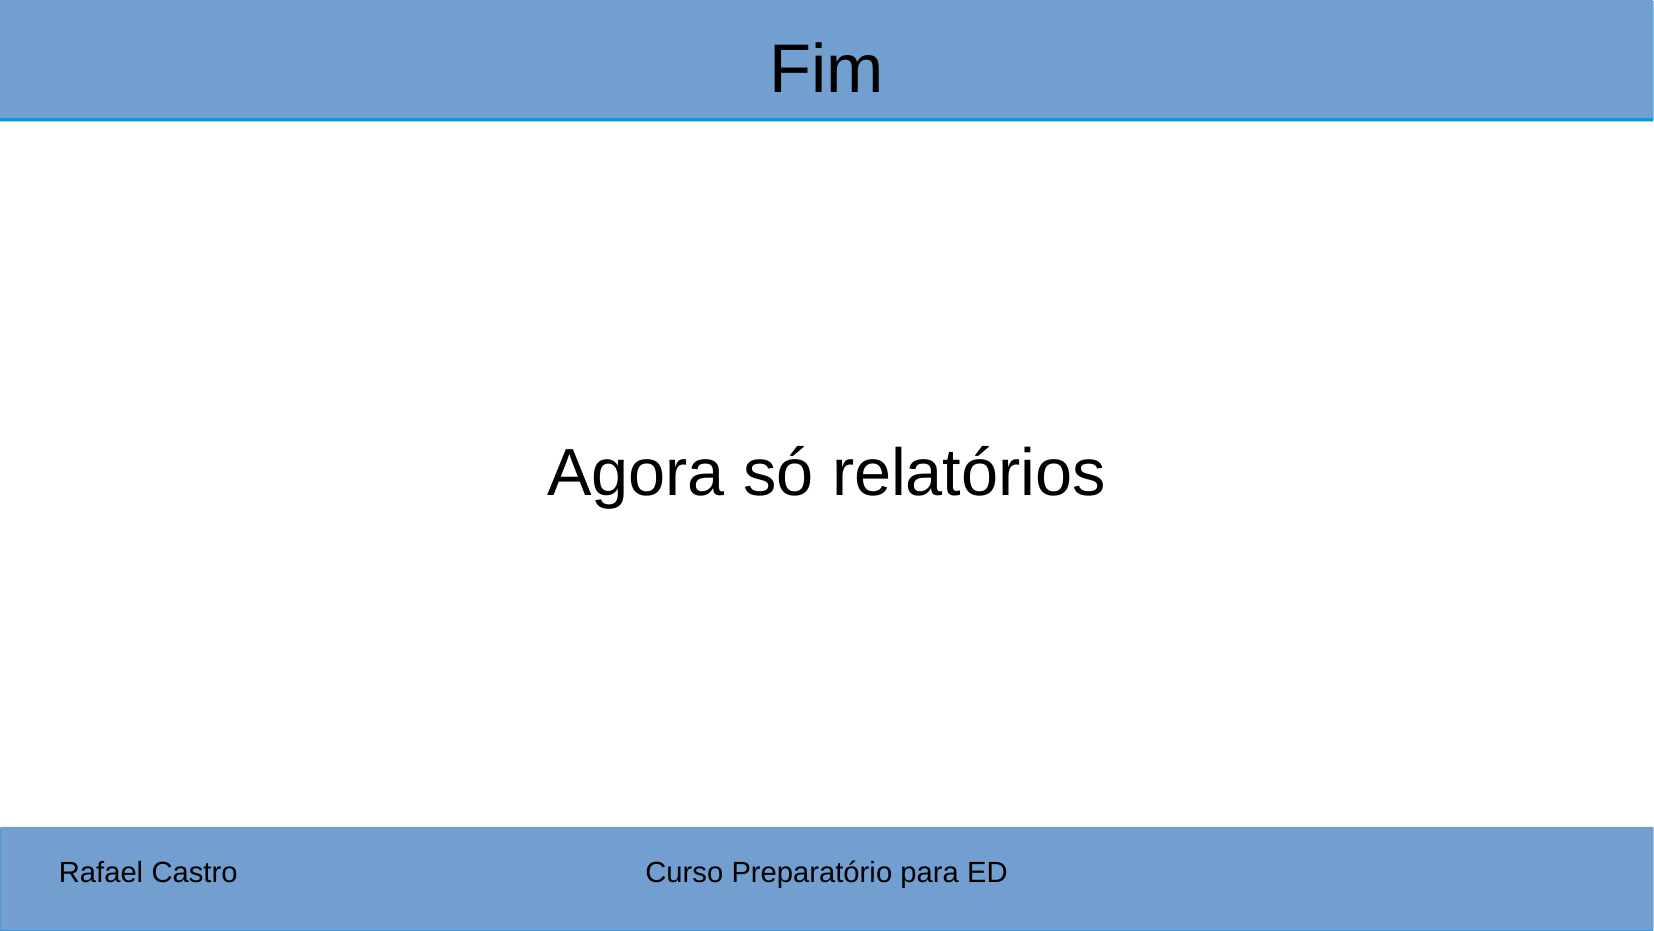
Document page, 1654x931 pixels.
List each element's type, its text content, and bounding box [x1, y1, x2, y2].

subtitle Agora só relatórios [59, 177, 1595, 768]
title Fim [59, 29, 1595, 108]
